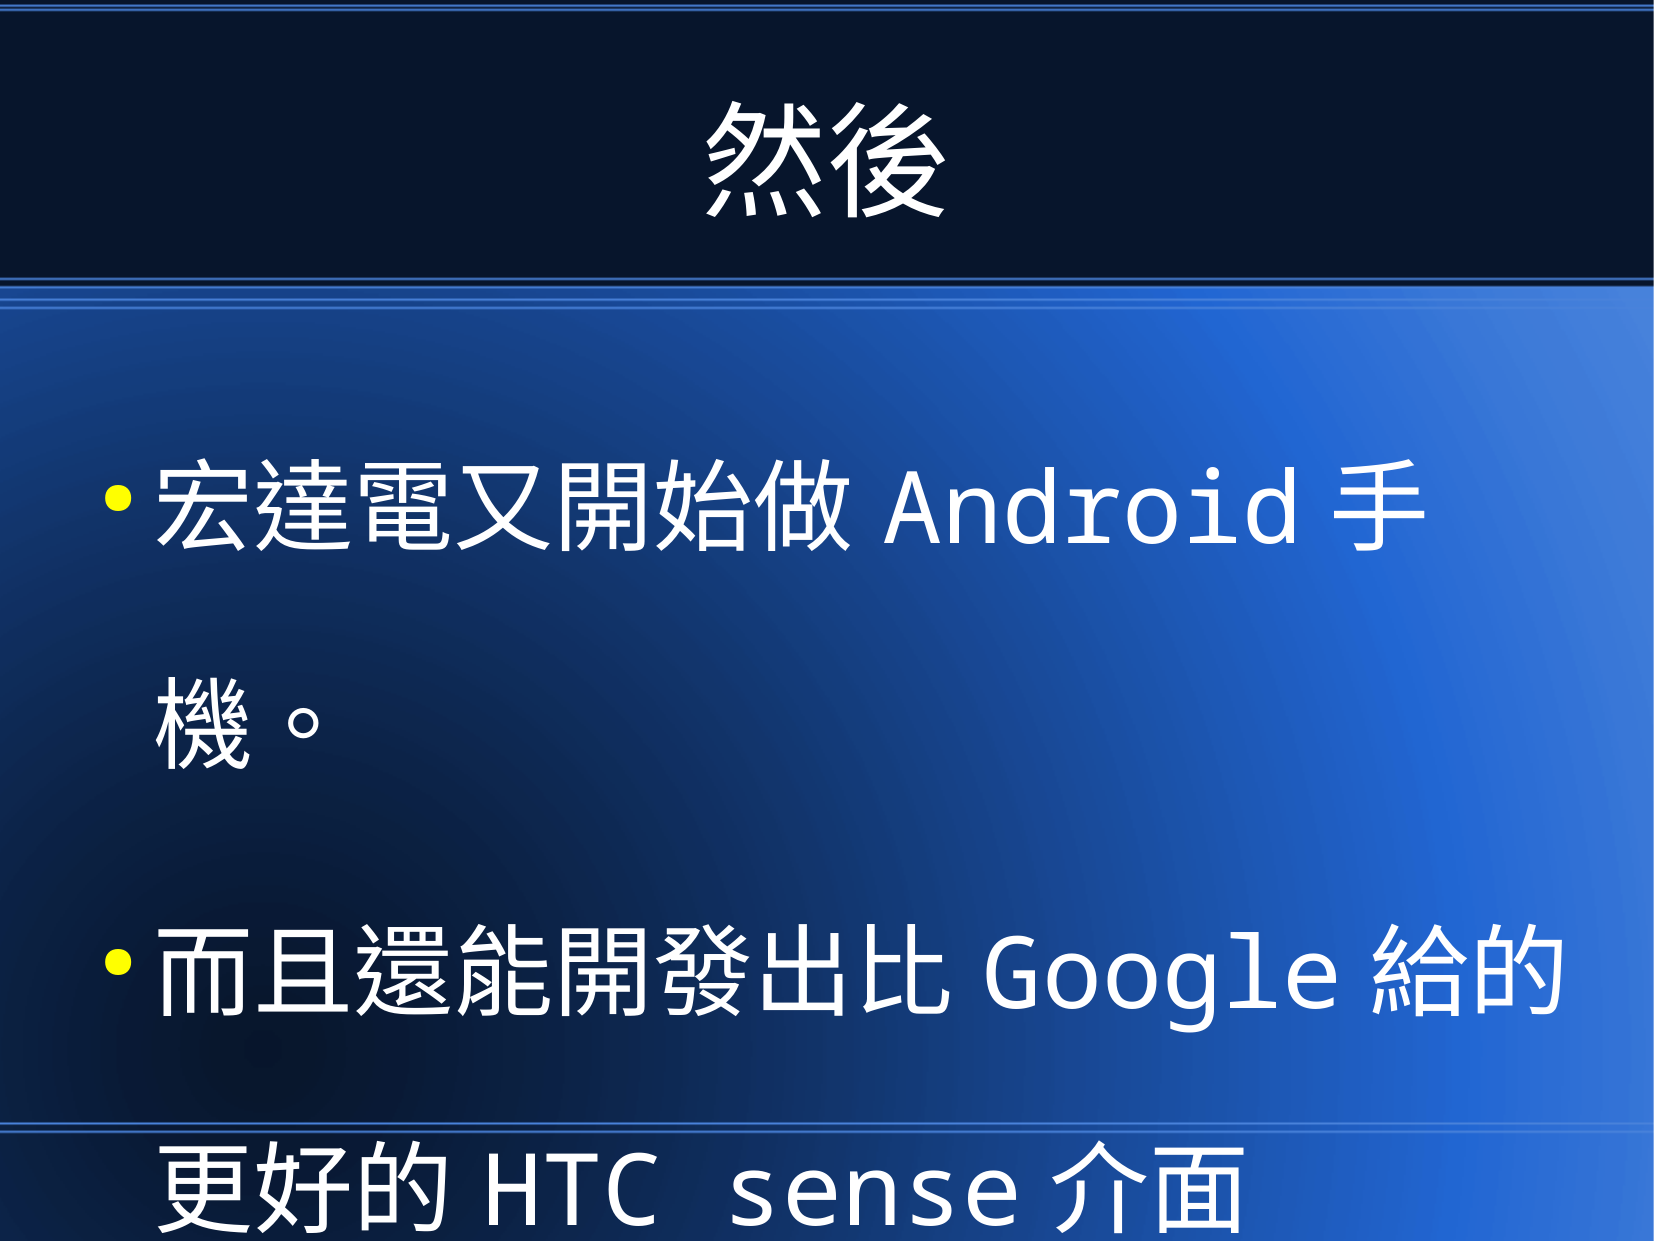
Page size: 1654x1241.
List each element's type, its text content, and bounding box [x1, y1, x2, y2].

picture [0, 0, 1654, 1241]
list 宏達電又開始做Android手機。 而且還能開發出比Google給的更好的HTC sense介面 [82, 355, 1571, 1241]
title 然後 [82, 49, 1571, 257]
